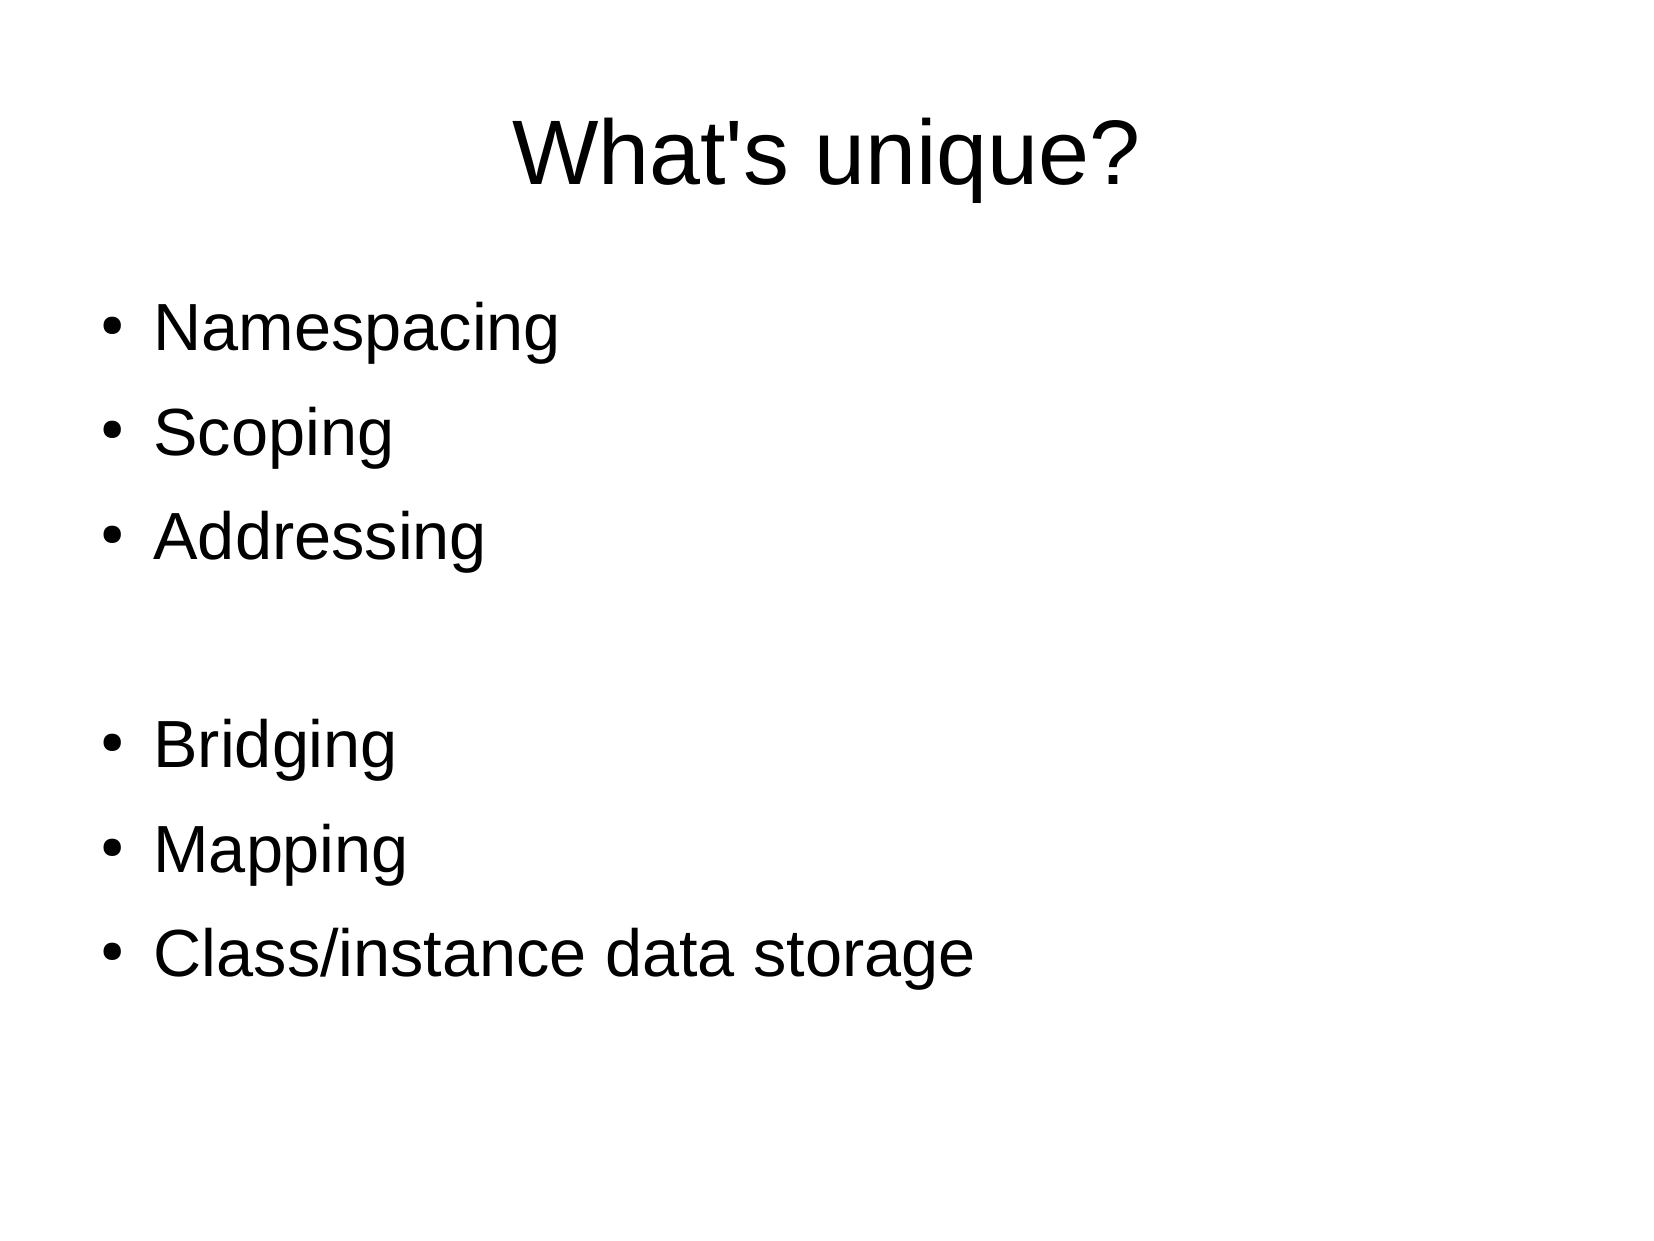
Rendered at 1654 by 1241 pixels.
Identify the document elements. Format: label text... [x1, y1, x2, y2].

list Namespacing Scoping Addressing Bridging Mapping Class/instance data storage [82, 290, 1571, 1010]
title What's unique? [82, 49, 1571, 257]
